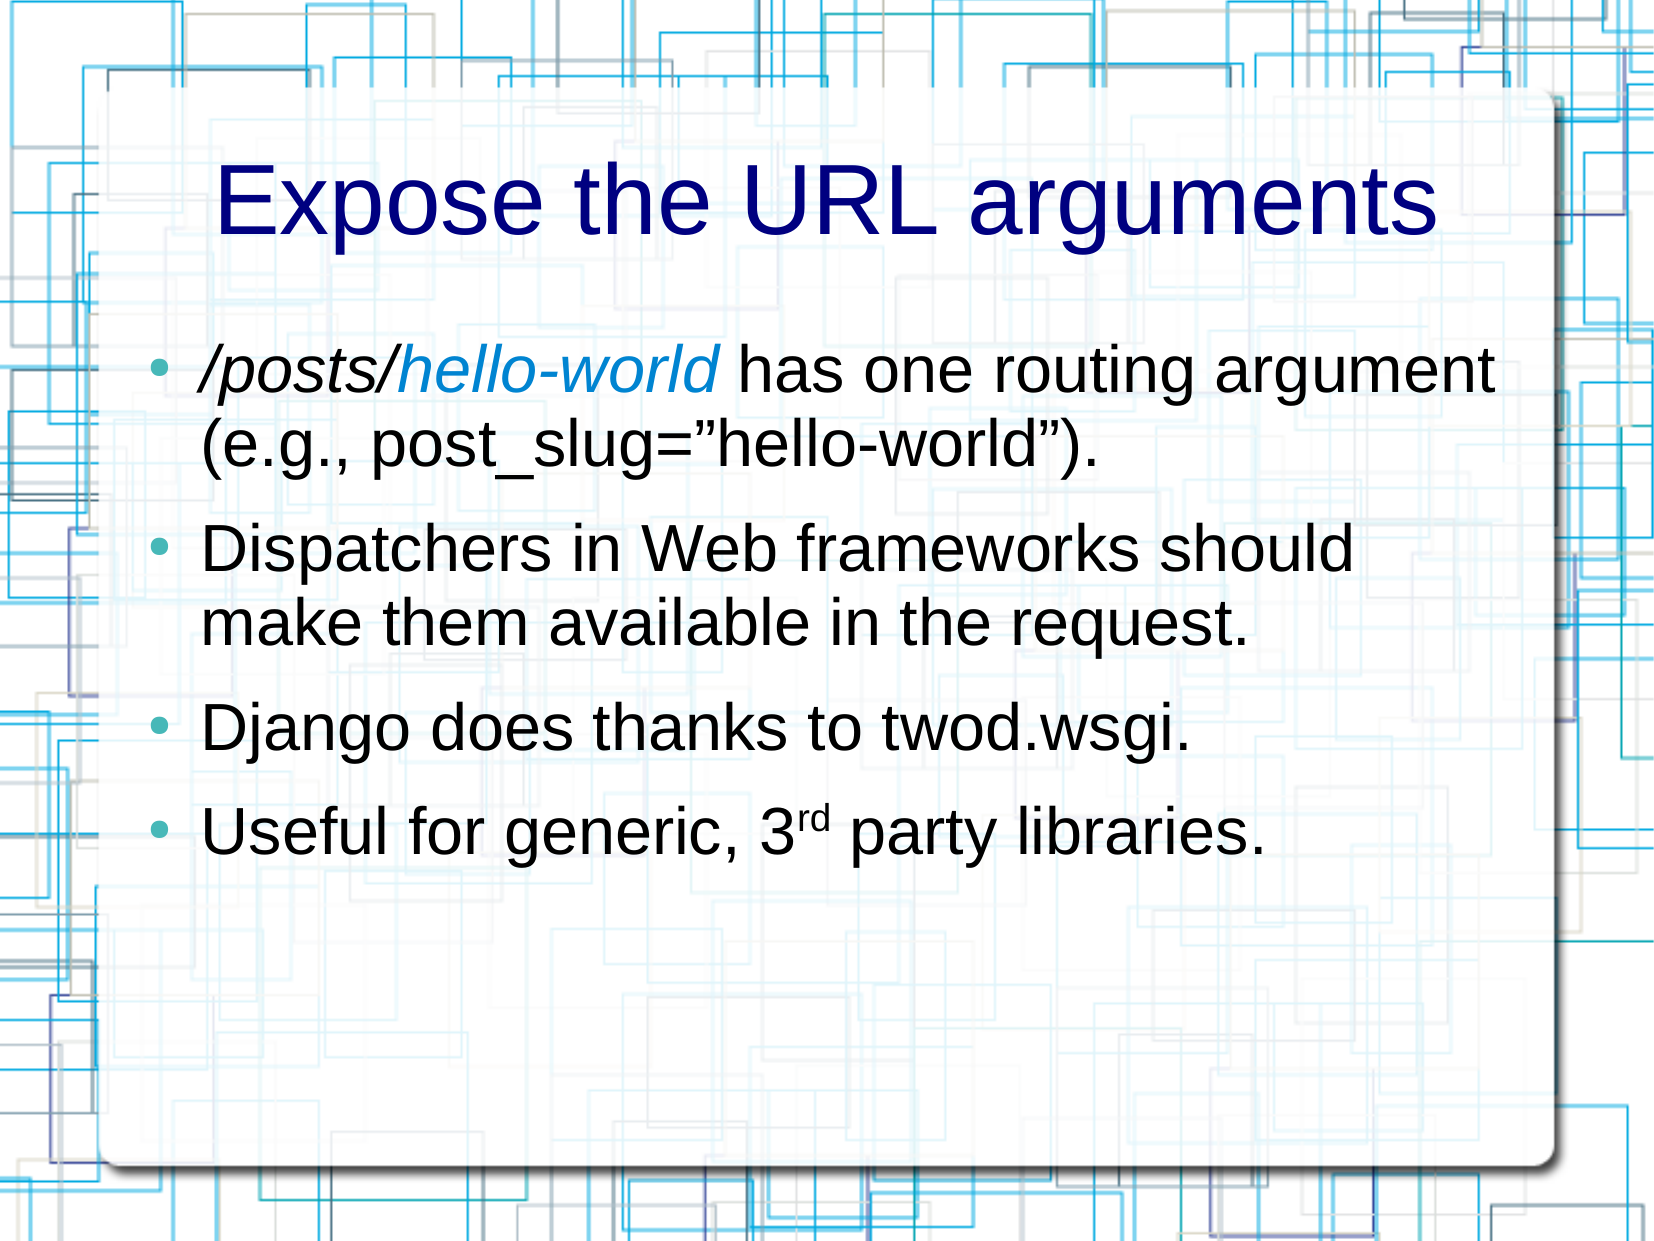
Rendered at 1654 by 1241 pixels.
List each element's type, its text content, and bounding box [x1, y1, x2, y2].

title Expose the URL arguments [118, 104, 1536, 297]
list /posts/hello-world has one routing argument (e.g., post_slug=”hello-world”). Dispatchers in Web frameworks should make them available in the request. Django does thanks to twod.wsgi. Useful for generic, 3rd party libraries. [129, 331, 1524, 1136]
picture [0, 0, 1654, 1241]
